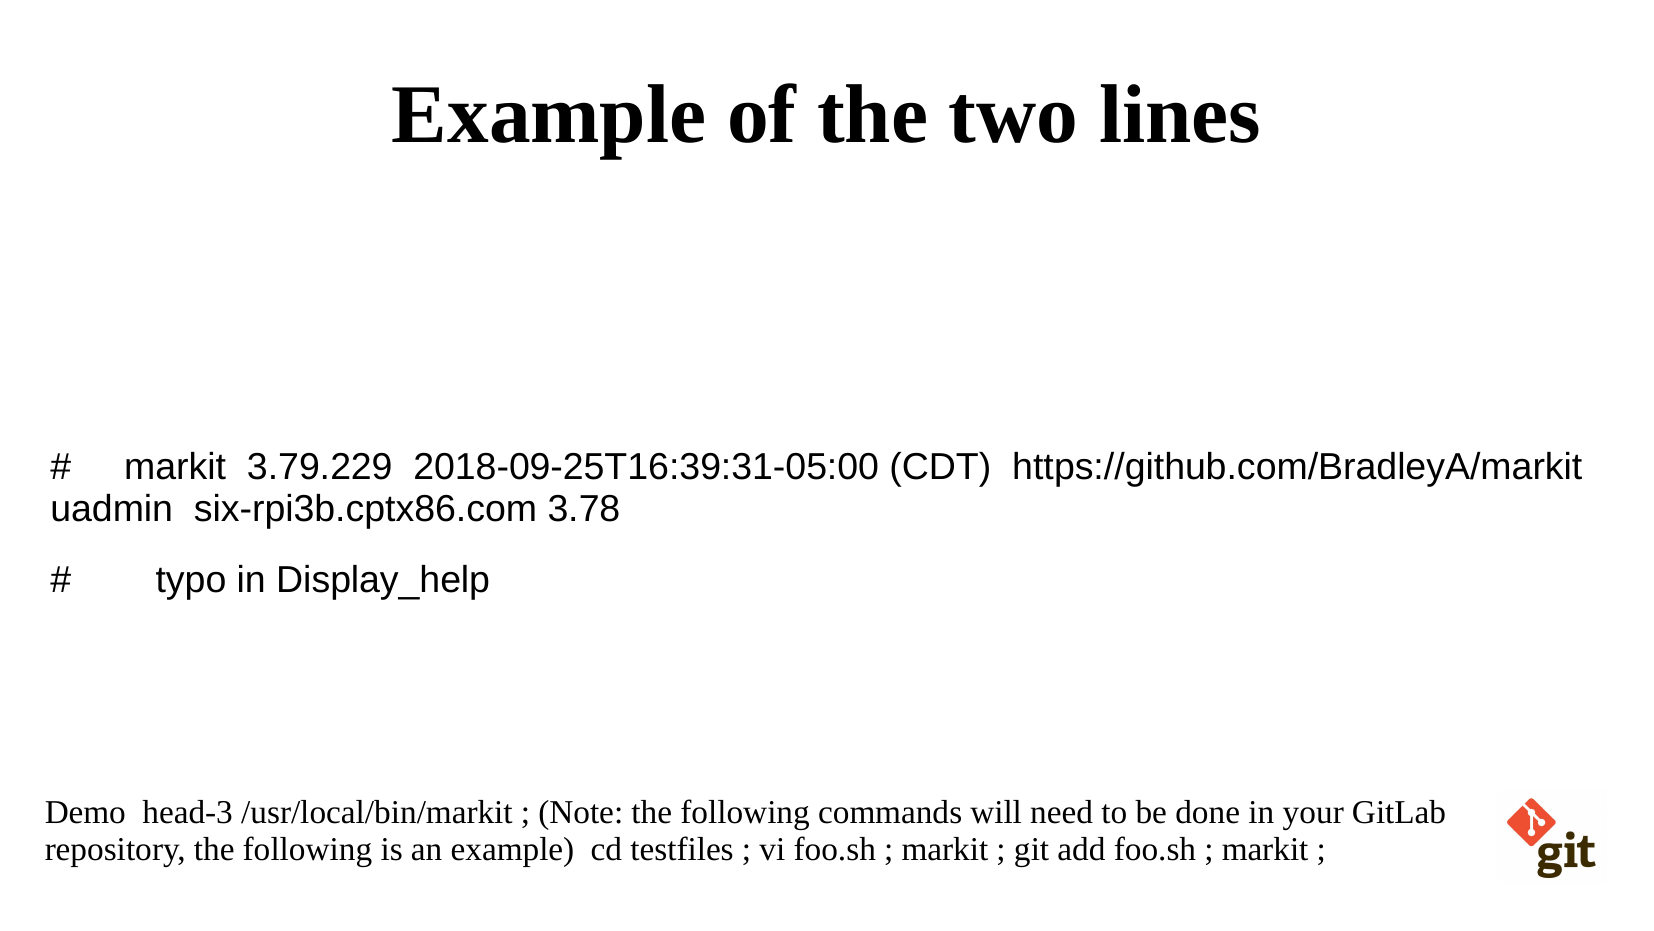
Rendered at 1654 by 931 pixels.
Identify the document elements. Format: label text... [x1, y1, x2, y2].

list # markit 3.79.229 2018-09-25T16:39:31-05:00 (CDT) https://github.com/BradleyA/markit uadmin six-rpi3b.cptx86.com 3.78 # typo in Display_help [15, 217, 1636, 758]
text_box Demo head-3 /usr/local/bin/markit ; (Note: the following commands will need to be done in your GitLab repository, the following is an example) cd testfiles ; vi foo.sh ; markit ; git add foo.sh ; markit ; [30, 786, 1501, 913]
picture [1497, 789, 1606, 886]
title Example of the two lines [82, 37, 1571, 193]
